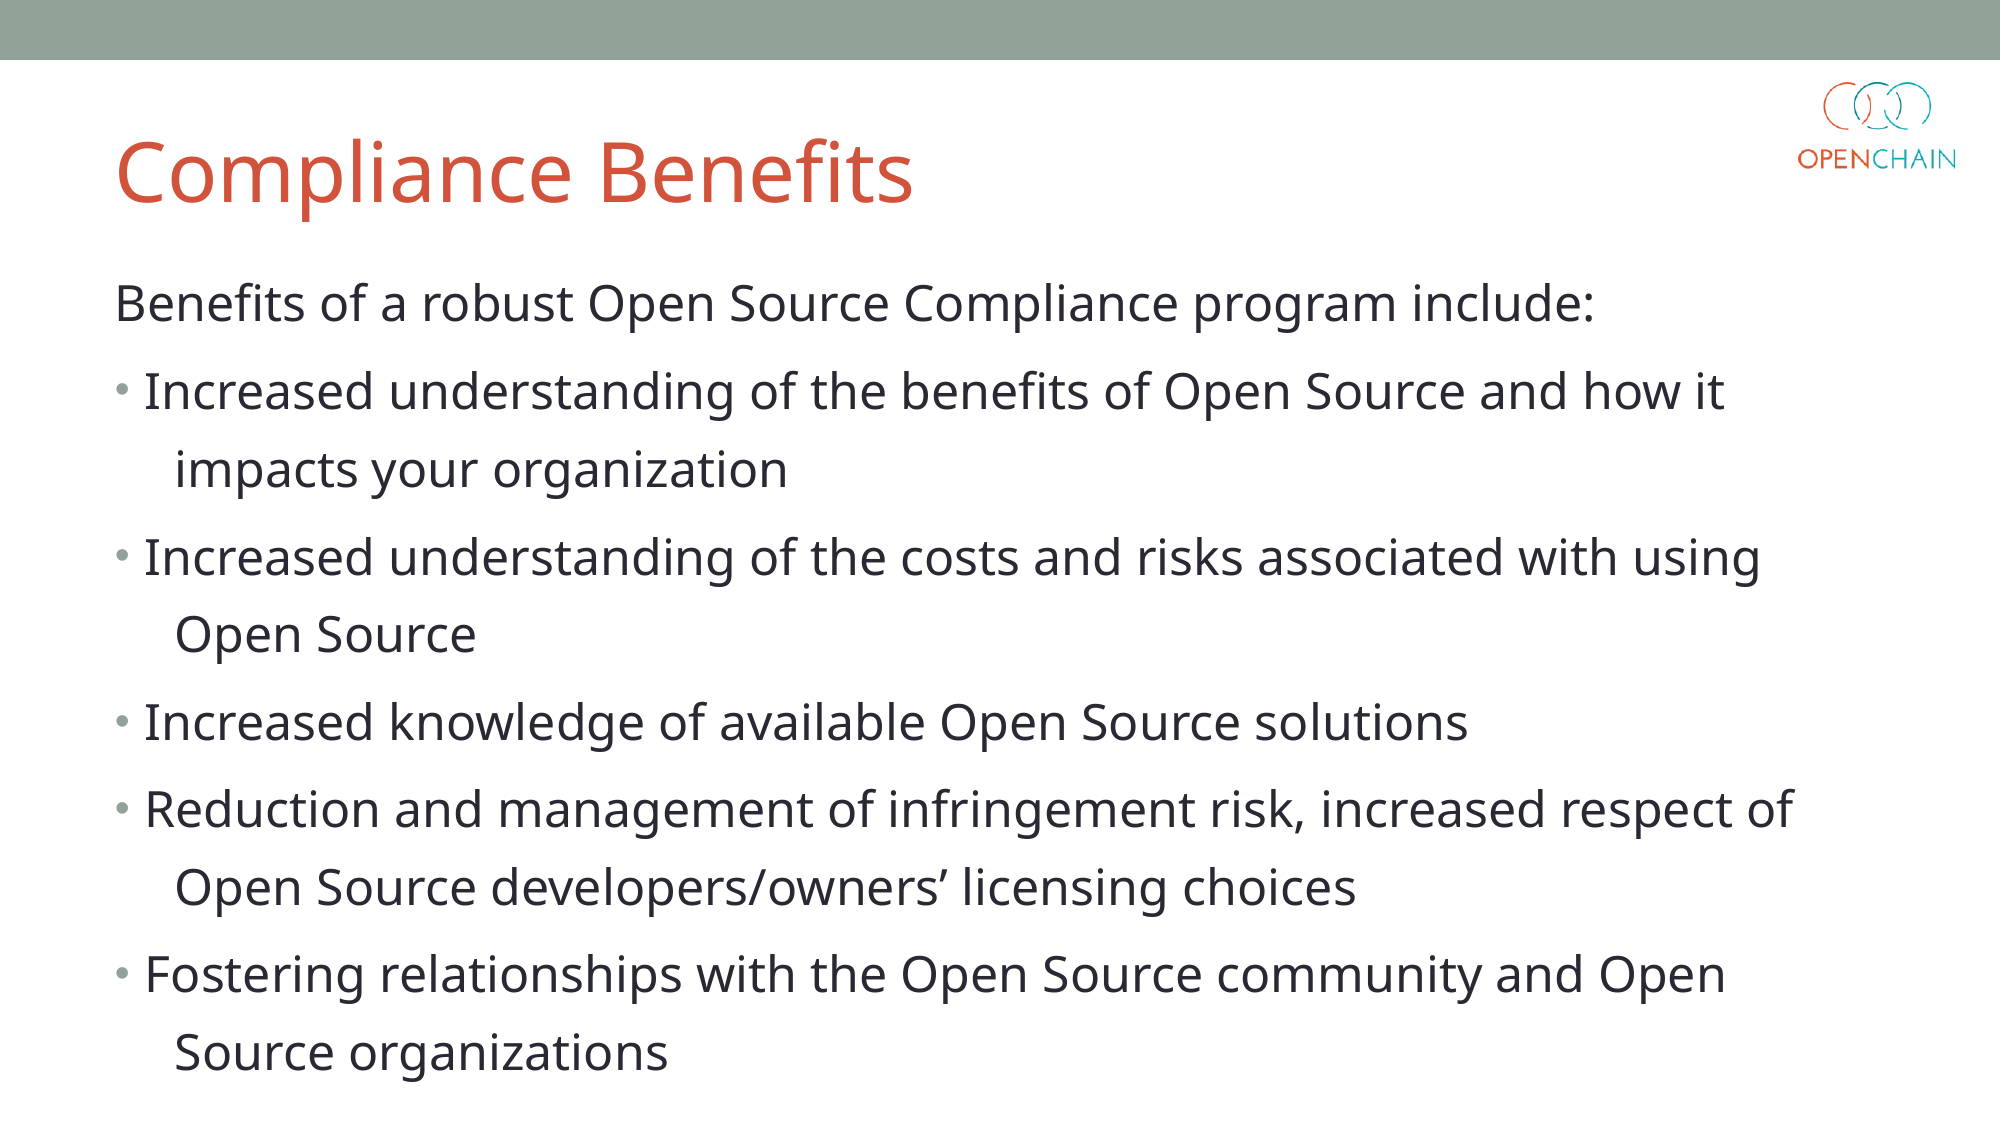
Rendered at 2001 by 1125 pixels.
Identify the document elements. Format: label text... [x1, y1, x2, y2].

text_box Benefits of a robust Open Source Compliance program include: Increased understanding of the benefits of Open Source and how it impacts your organization Increased understanding of the costs and risks associated with using Open Source Increased knowledge of available Open Source solutions Reduction and management of infringement risk, increased respect of Open Source developers/owners’ licensing choices Fostering relationships with the Open Source community and Open Source organizations [100, 264, 1900, 1064]
text_box Compliance Benefits [100, 88, 1900, 250]
